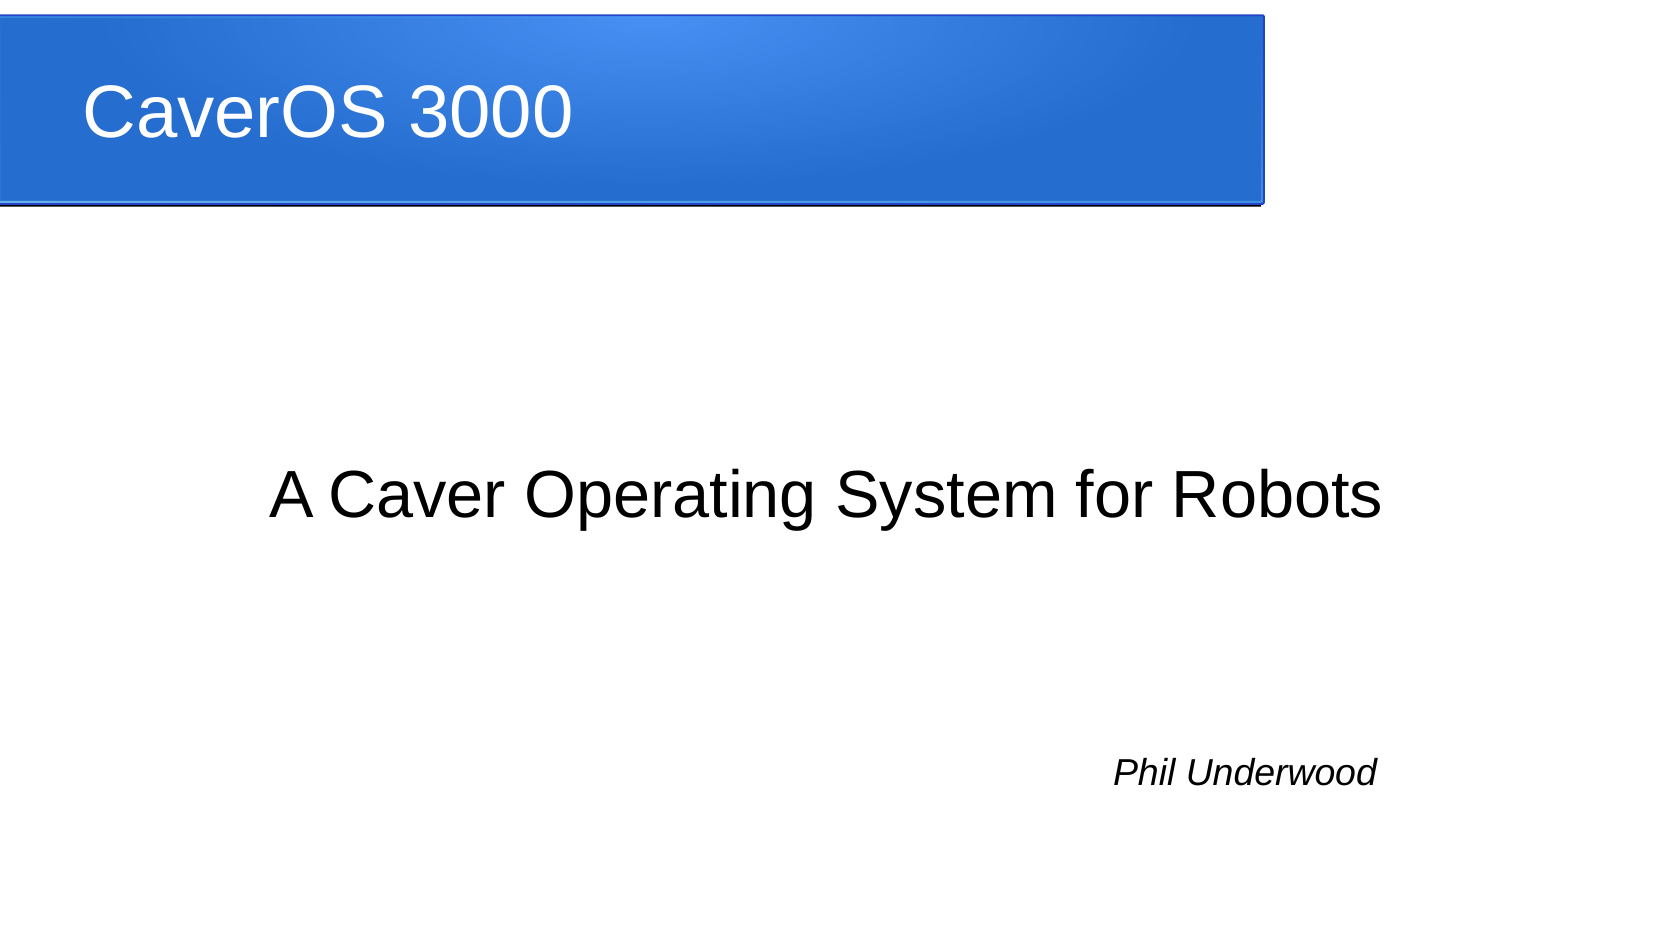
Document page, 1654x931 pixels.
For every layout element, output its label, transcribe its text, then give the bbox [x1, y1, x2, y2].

text_box Phil Underwood [1098, 744, 1512, 801]
text_box A Caver Operating System for Robots [82, 224, 1571, 764]
title CaverOS 3000 [82, 35, 1235, 189]
